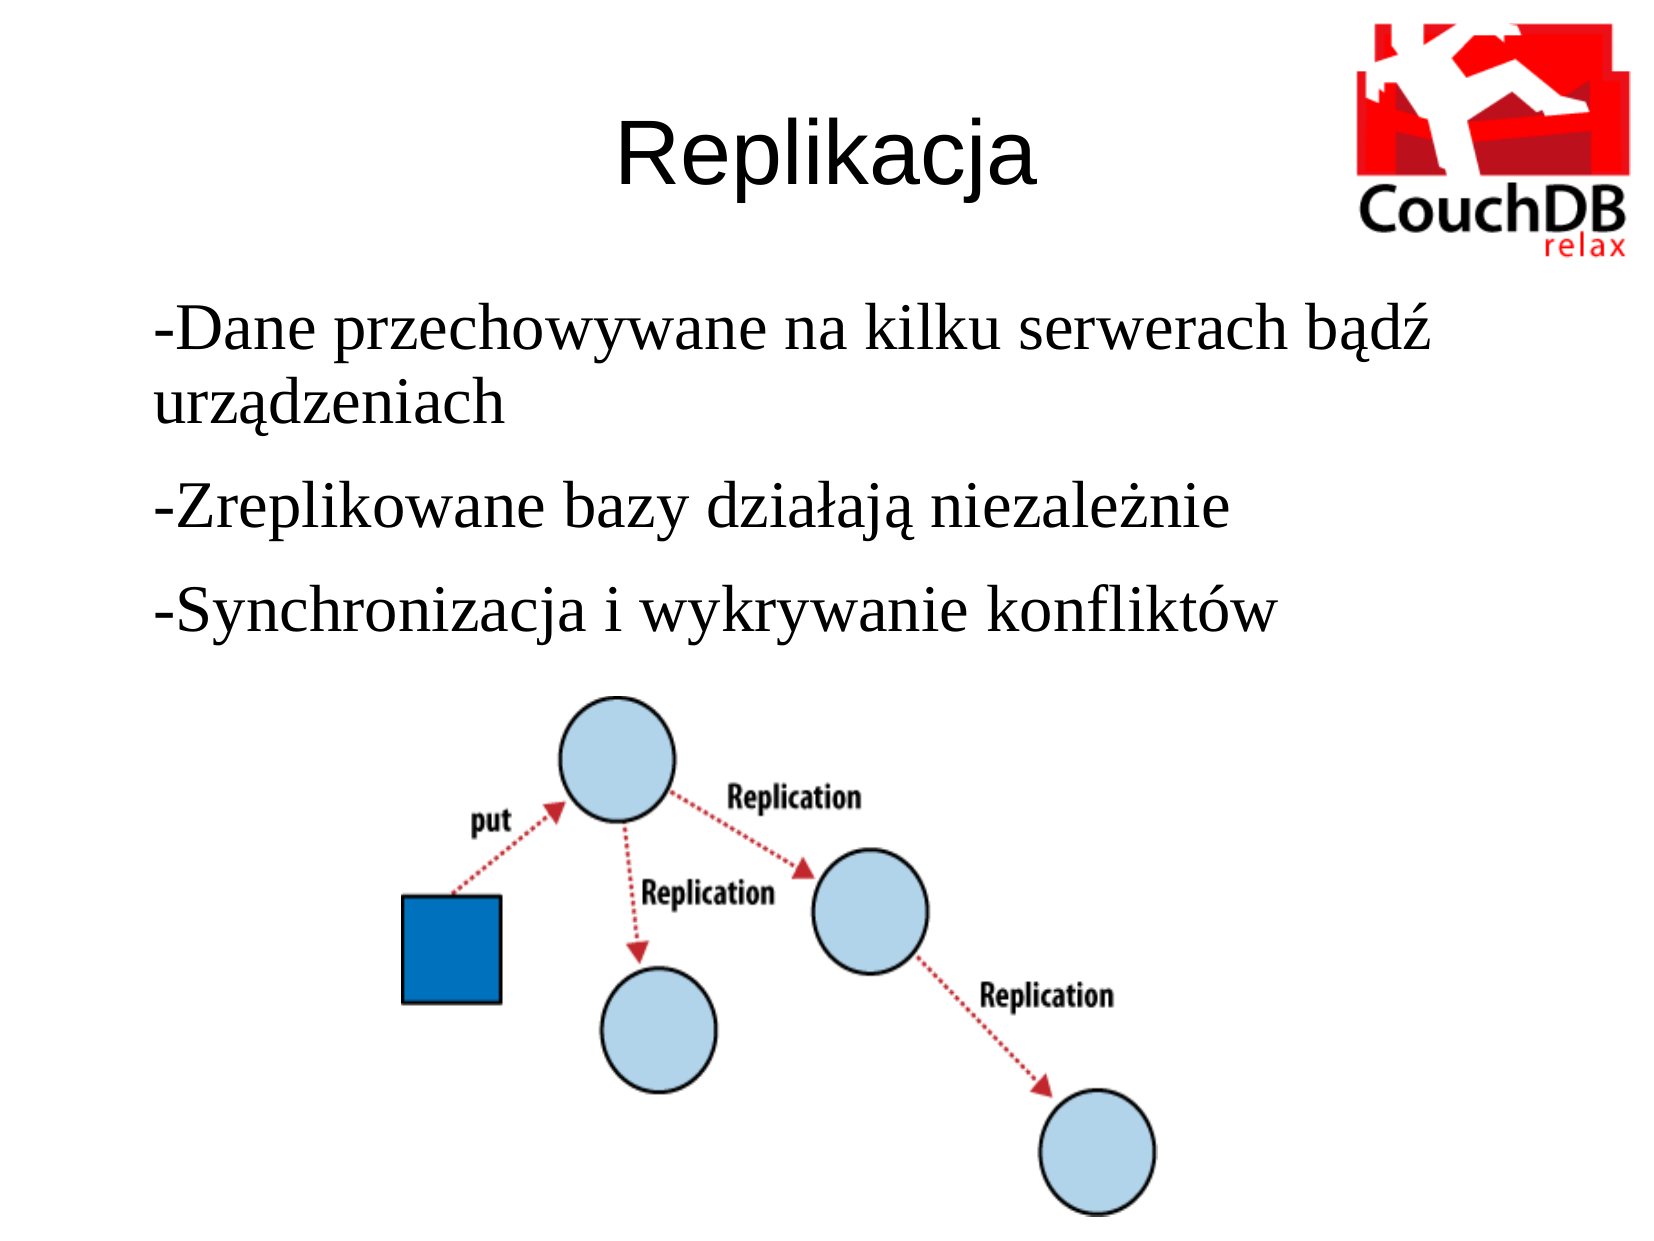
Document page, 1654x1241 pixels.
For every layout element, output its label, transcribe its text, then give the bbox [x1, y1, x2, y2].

picture [1356, 23, 1631, 258]
title Replikacja [82, 49, 1356, 257]
list -Dane przechowywane na kilku serwerach bądź urządzeniach -Zreplikowane bazy działają niezależnie -Synchronizacja i wykrywanie konfliktów [82, 290, 1538, 1010]
picture [401, 696, 1158, 1217]
